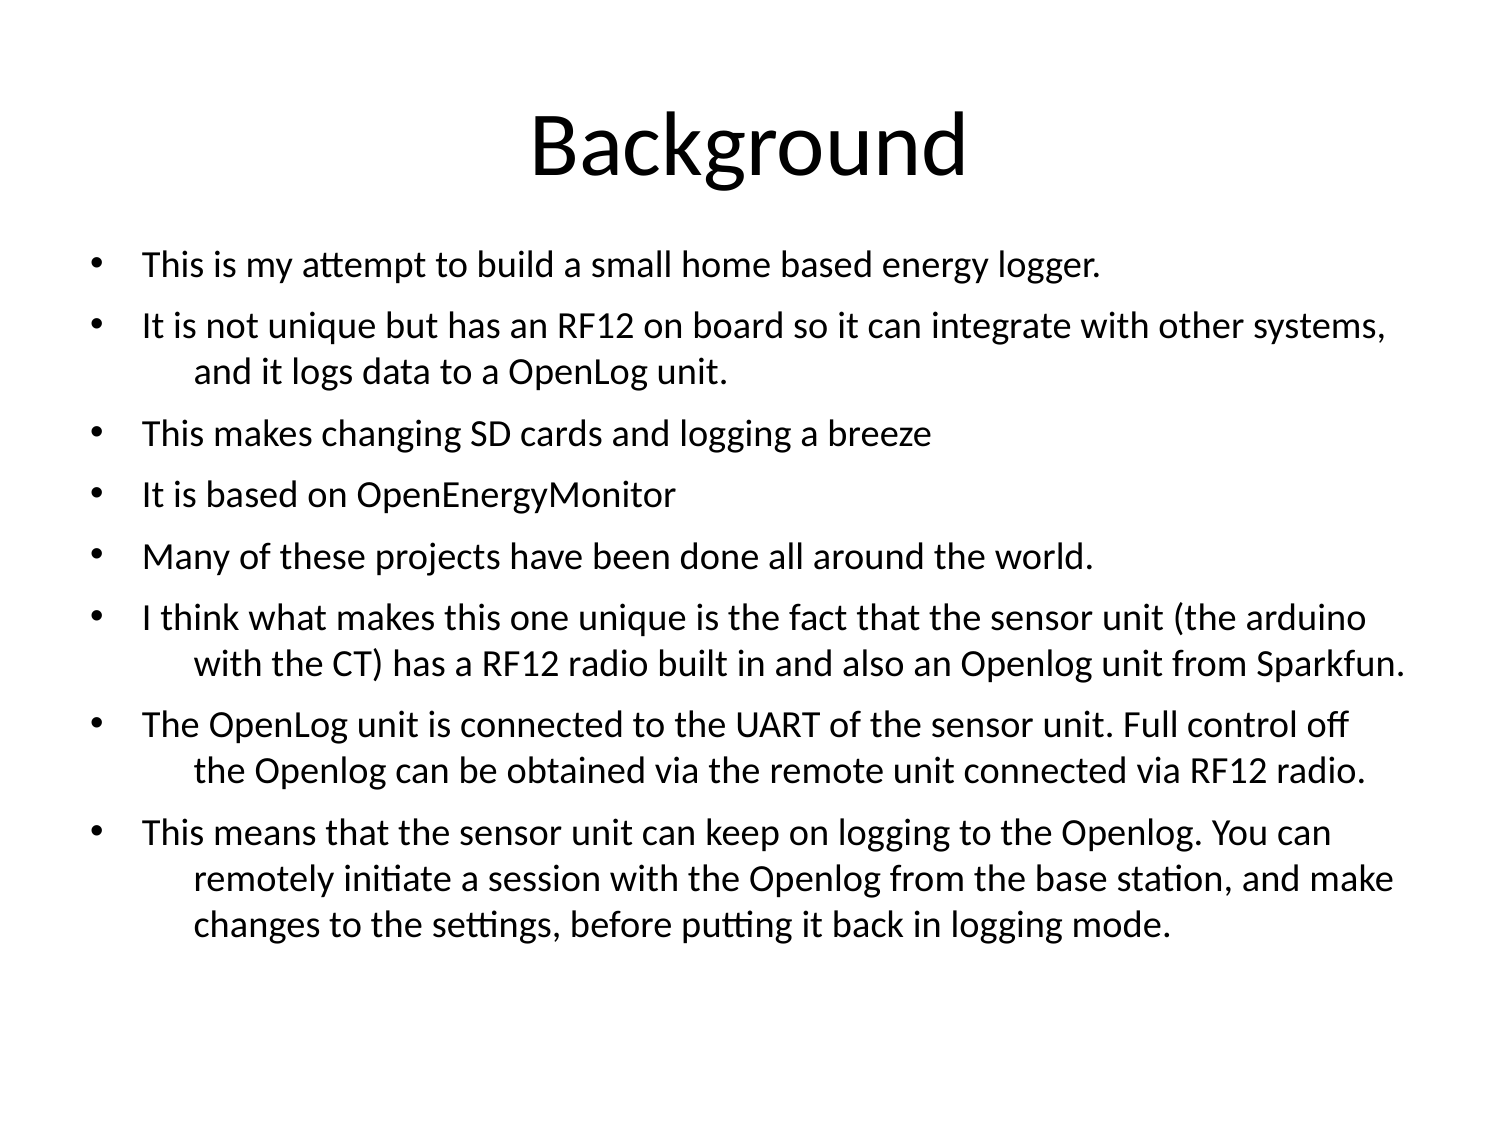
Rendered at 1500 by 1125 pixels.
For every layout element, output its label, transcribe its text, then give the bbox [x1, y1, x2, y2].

list This is my attempt to build a small home based energy logger. It is not unique but has an RF12 on board so it can integrate with other systems, and it logs data to a OpenLog unit. This makes changing SD cards and logging a breeze It is based on OpenEnergyMonitor Many of these projects have been done all around the world. I think what makes this one unique is the fact that the sensor unit (the arduino with the CT) has a RF12 radio built in and also an Openlog unit from Sparkfun. The OpenLog unit is connected to the UART of the sensor unit. Full control off the Openlog can be obtained via the remote unit connected via RF12 radio. This means that the sensor unit can keep on logging to the Openlog. You can remotely initiate a session with the Openlog from the base station, and make changes to the settings, before putting it back in logging mode. [75, 231, 1426, 1005]
title Background [75, 45, 1426, 231]
